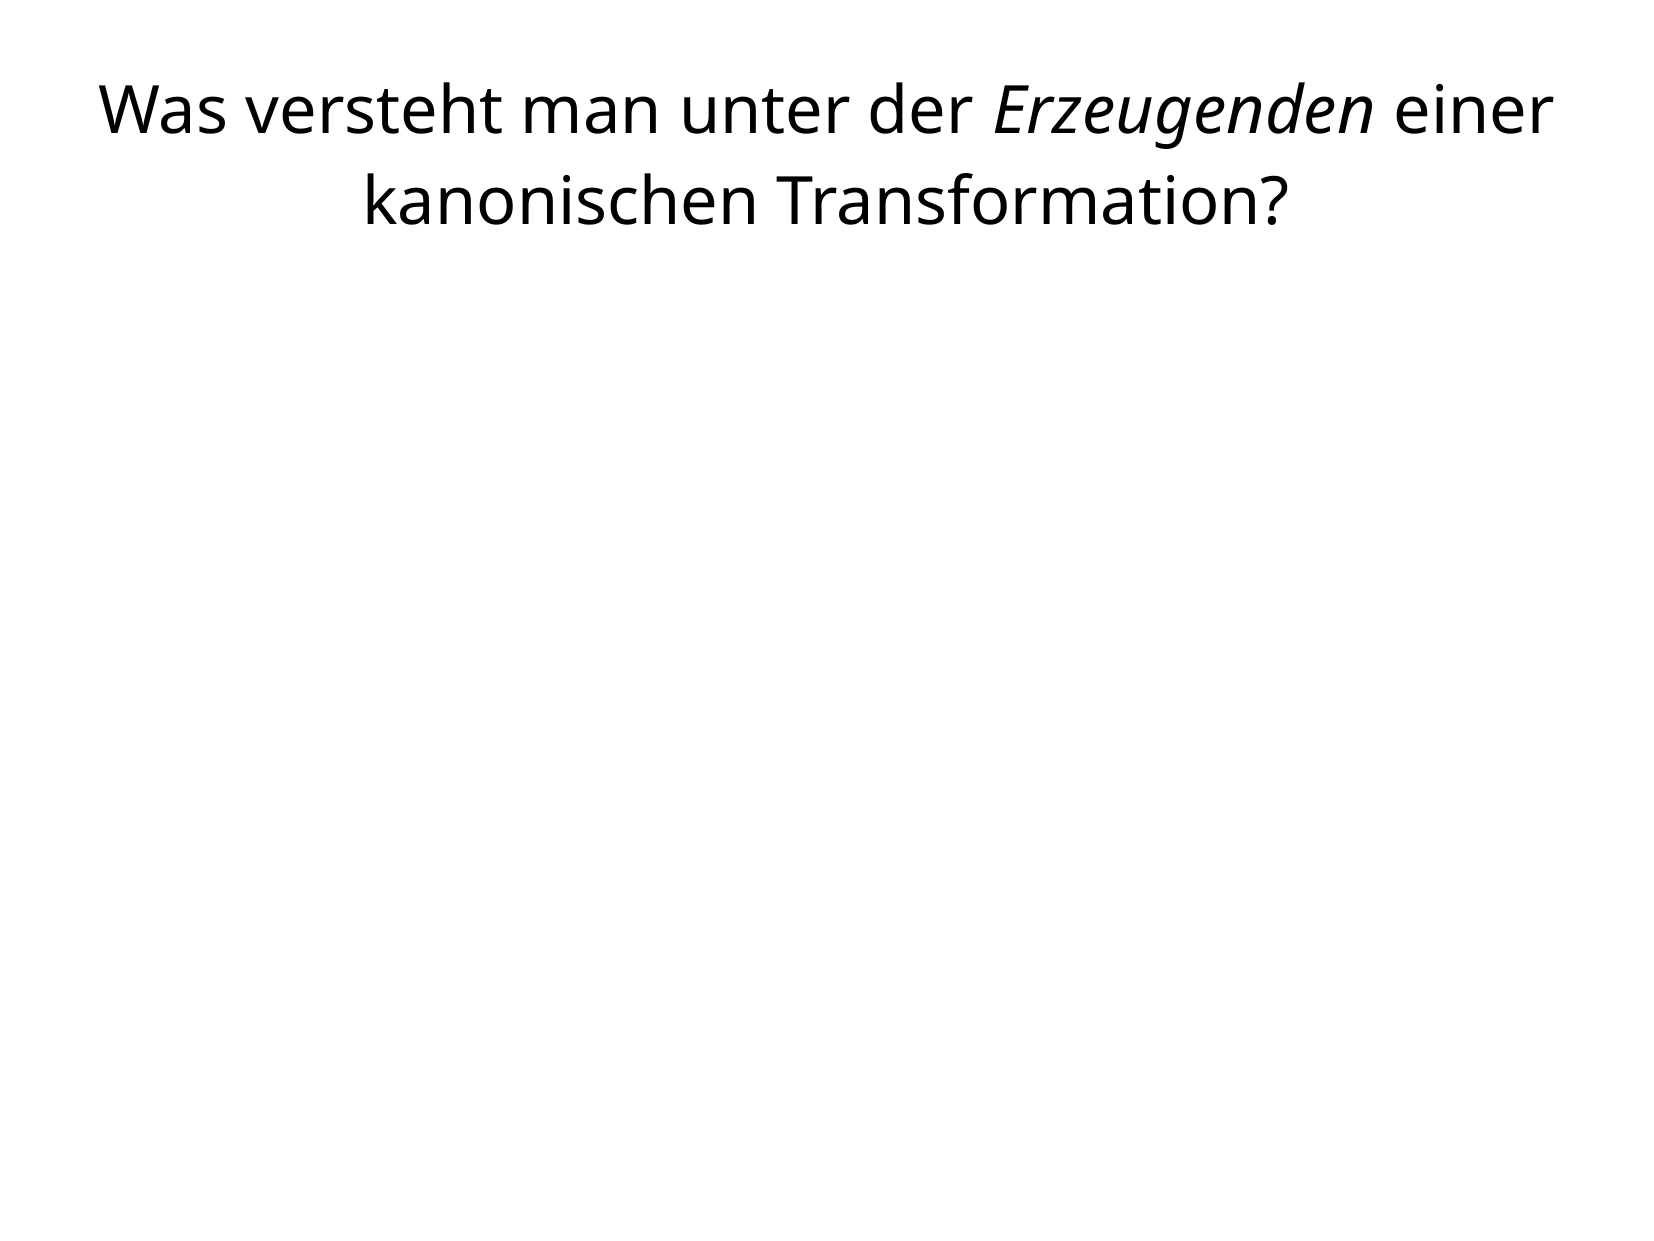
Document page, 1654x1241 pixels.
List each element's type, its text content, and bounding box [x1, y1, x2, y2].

title Was versteht man unter der Erzeugenden einer kanonischen Transformation? [82, 49, 1571, 257]
